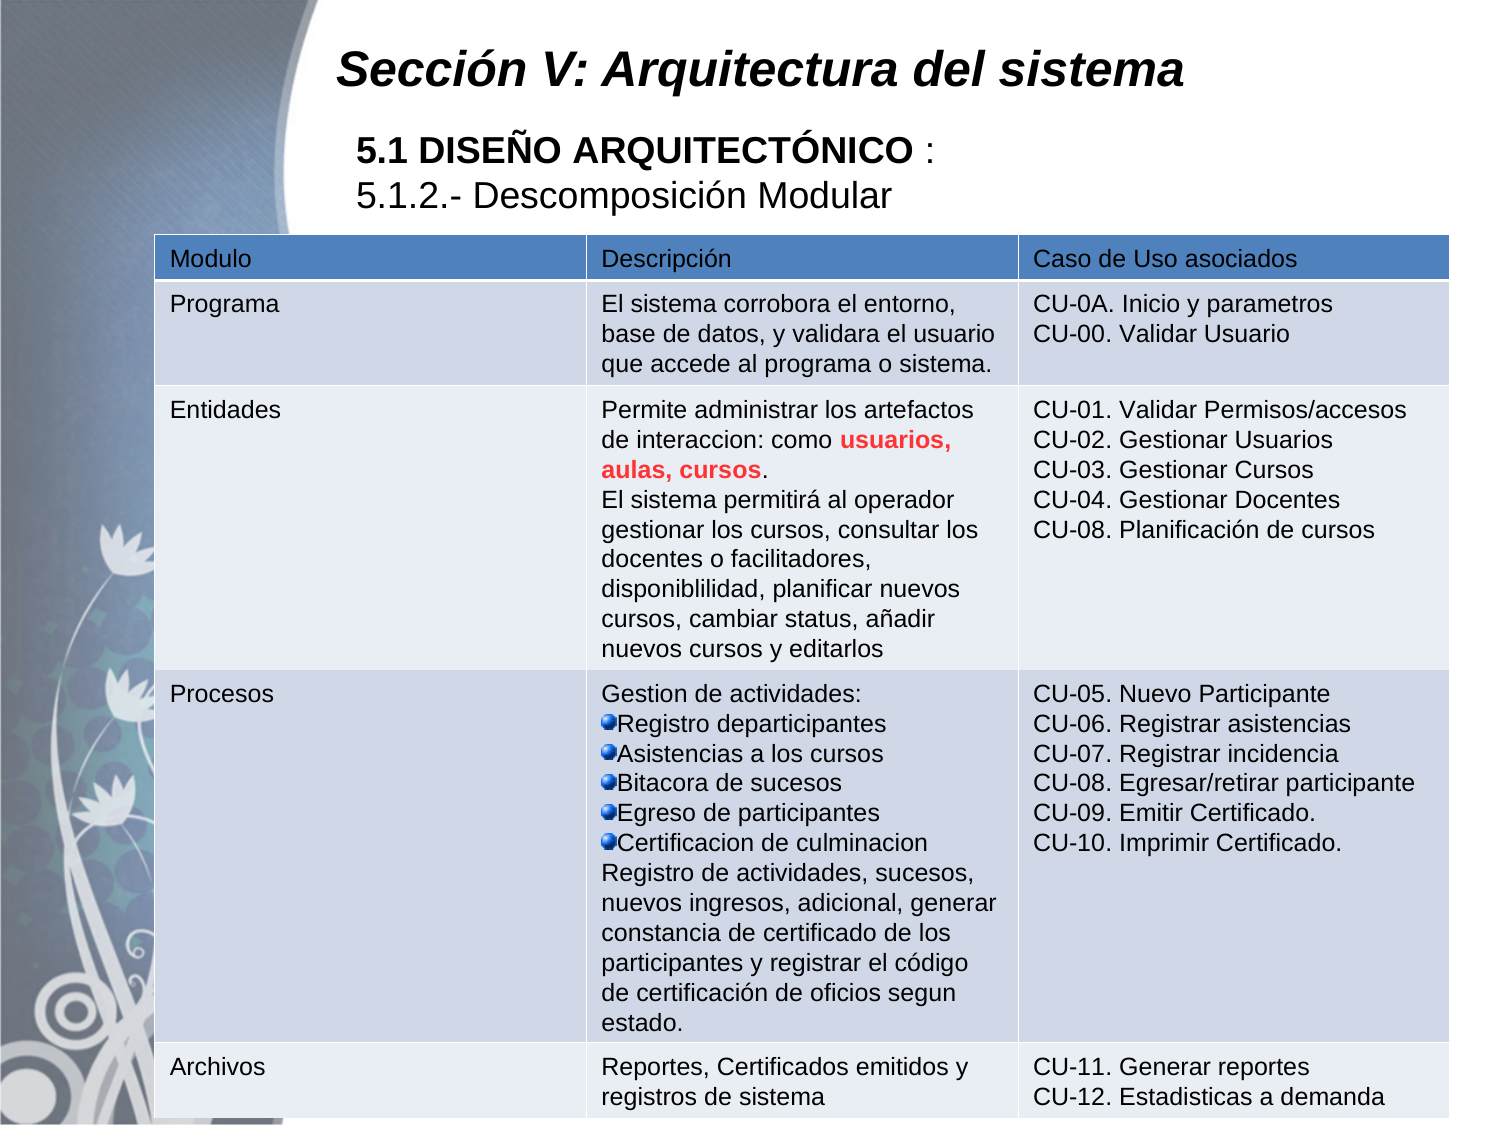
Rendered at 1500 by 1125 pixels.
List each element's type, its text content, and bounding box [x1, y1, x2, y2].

table_cell Programa [155, 282, 586, 385]
table_cell CU-01. Validar Permisos/accesos CU-02. Gestionar Usuarios CU-03. Gestionar Cursos CU-04. Gestionar Docentes CU-08. Planificación de cursos [1019, 386, 1449, 670]
table_cell Entidades [155, 386, 586, 670]
table_cell Procesos [155, 670, 586, 1042]
table_cell El sistema corrobora el entorno, base de datos, y validara el usuario que accede al programa o sistema. [587, 282, 1018, 385]
table_header Modulo [155, 235, 586, 279]
table_cell CU-11. Generar reportes CU-12. Estadisticas a demanda [1019, 1043, 1449, 1118]
picture [601, 744, 617, 760]
table_cell CU-05. Nuevo Participante CU-06. Registrar asistencias CU-07. Registrar incidencia CU-08. Egresar/retirar participante CU-09. Emitir Certificado. CU-10. Imprimir Certificado. [1019, 670, 1449, 1042]
table_cell Reportes, Certificados emitidos y registros de sistema [587, 1043, 1018, 1118]
table_cell Gestion de actividades: Registro departicipantes Asistencias a los cursos Bitacora de sucesos Egreso de participantes Certificacion de culminacion Registro de actividades, sucesos, nuevos ingresos, adicional, generar constancia de certificado de los participantes y registrar el código de certificación de oficios segun estado. [587, 670, 1018, 1042]
picture [601, 714, 617, 730]
table_cell CU-0A. Inicio y parametros CU-00. Validar Usuario [1019, 282, 1449, 385]
picture [601, 833, 617, 850]
picture [0, 0, 390, 1125]
text_box 5.1 DISEÑO ARQUITECTÓNICO : 5.1.2.- Descomposición Modular [341, 117, 1432, 224]
table_header Caso de Uso asociados [1019, 235, 1449, 279]
title Sección V: Arquitectura del sistema [75, 27, 1426, 106]
table_cell Permite administrar los artefactos de interaccion: como usuarios, aulas, cursos. El sistema permitirá al operador gestionar los cursos, consultar los docentes o facilitadores, disponiblilidad, planificar nuevos cursos, cambiar status, añadir nuevos cursos y editarlos [587, 386, 1018, 670]
table_cell Archivos [155, 1043, 586, 1118]
picture [601, 804, 617, 820]
picture [601, 774, 617, 790]
table_header Descripción [587, 235, 1018, 279]
